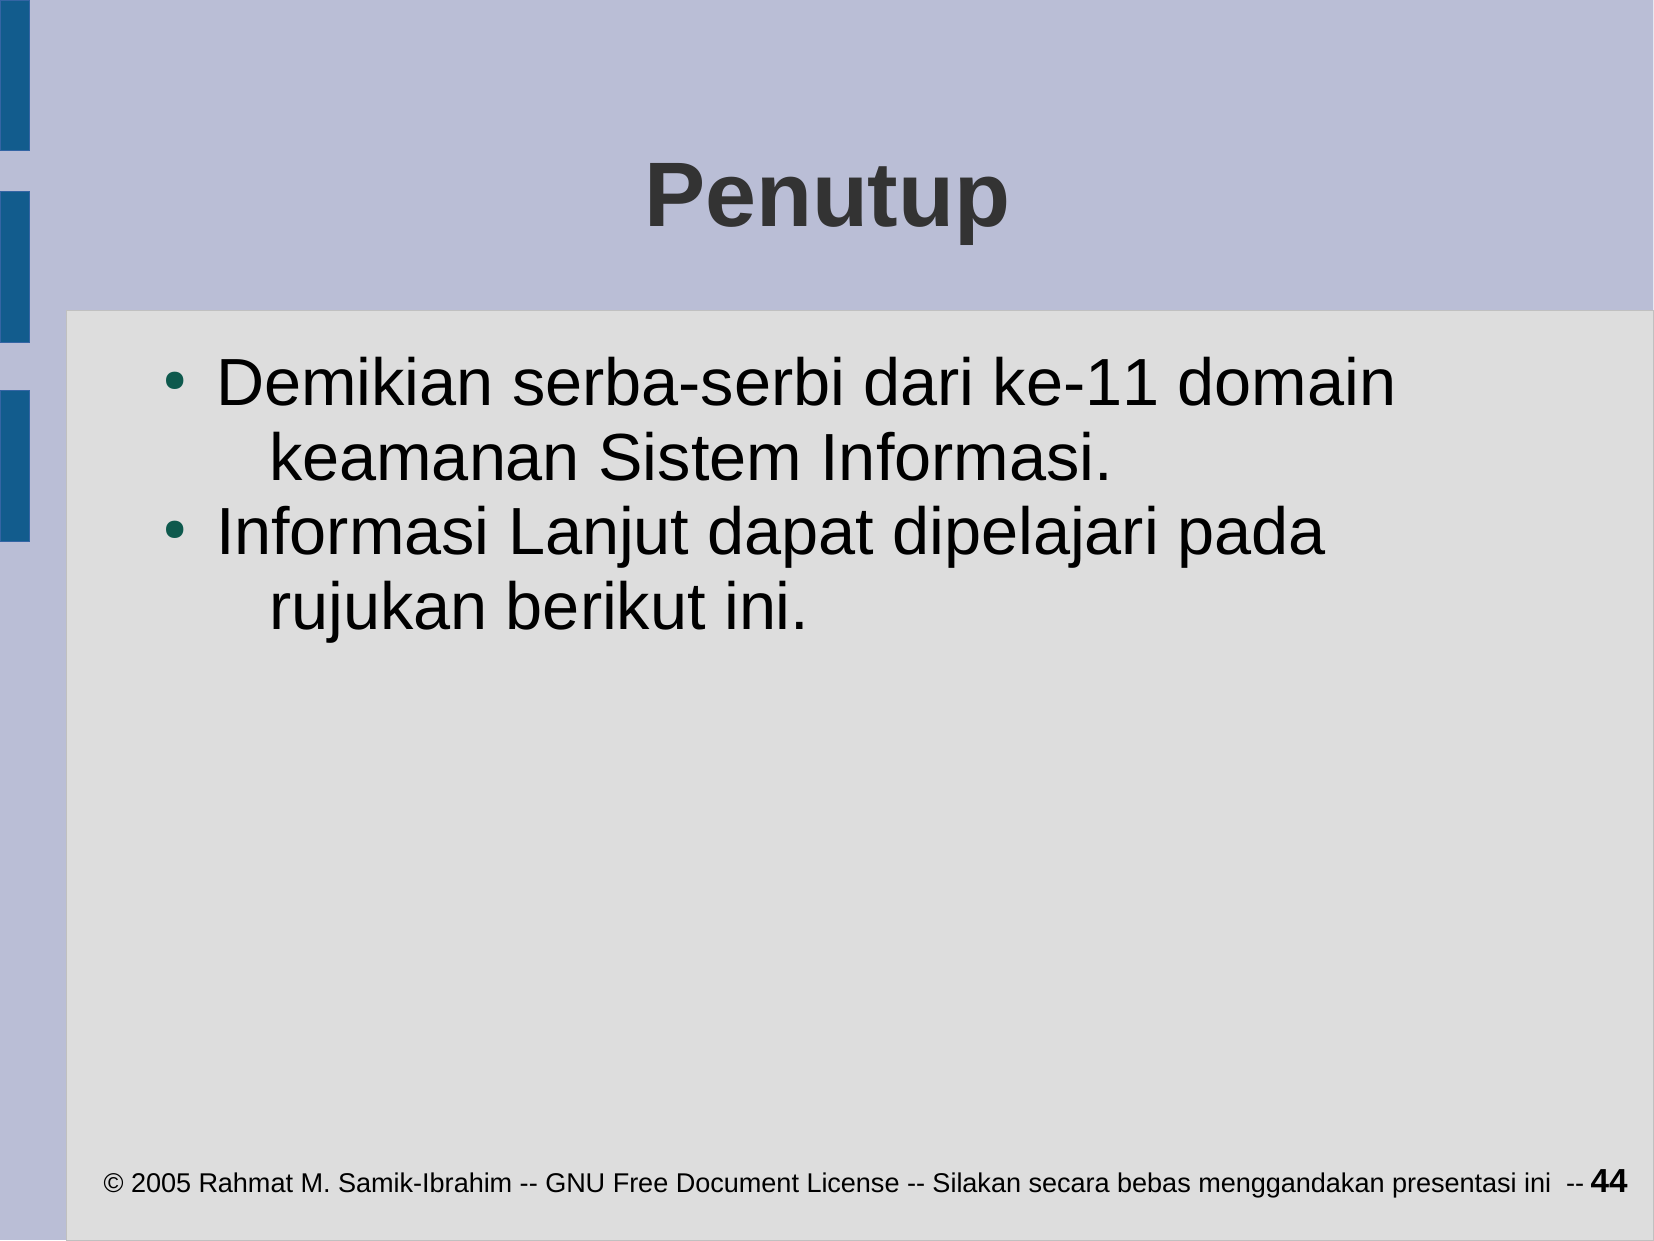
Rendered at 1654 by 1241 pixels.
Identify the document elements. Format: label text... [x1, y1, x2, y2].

title Penutup [121, 91, 1534, 299]
list Demikian serba-serbi dari ke-11 domain keamanan Sistem Informasi. Informasi Lanjut dapat dipelajari pada rujukan berikut ini. [127, 344, 1540, 1127]
